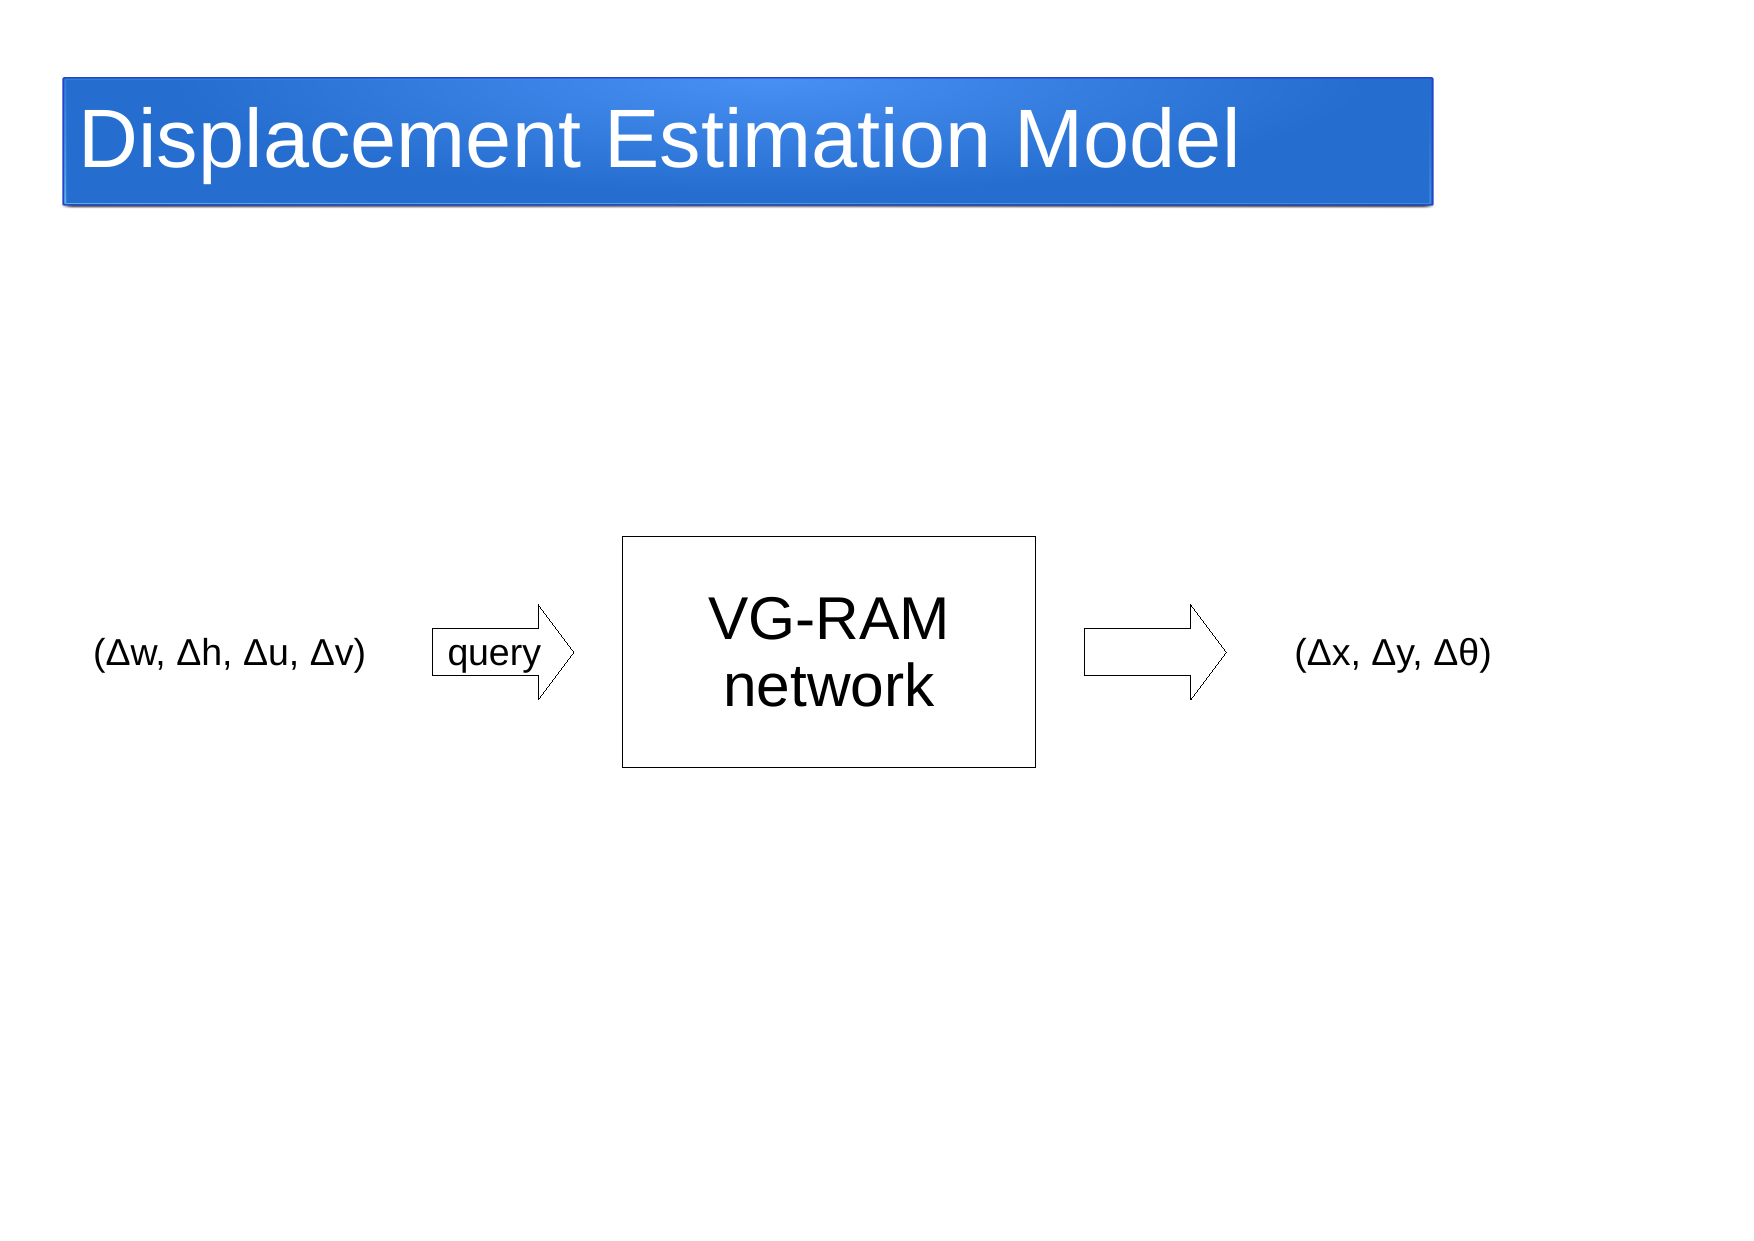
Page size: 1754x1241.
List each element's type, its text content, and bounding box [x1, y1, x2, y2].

title Displacement Estimation Model [78, 80, 1429, 198]
picture [58, 77, 1439, 209]
text_box (Δw, Δh, Δu, Δv) [76, 623, 384, 681]
text_box query [432, 604, 574, 700]
text_box VG-RAM network [622, 536, 1036, 768]
text_box (Δx, Δy, Δθ) [1275, 623, 1512, 681]
